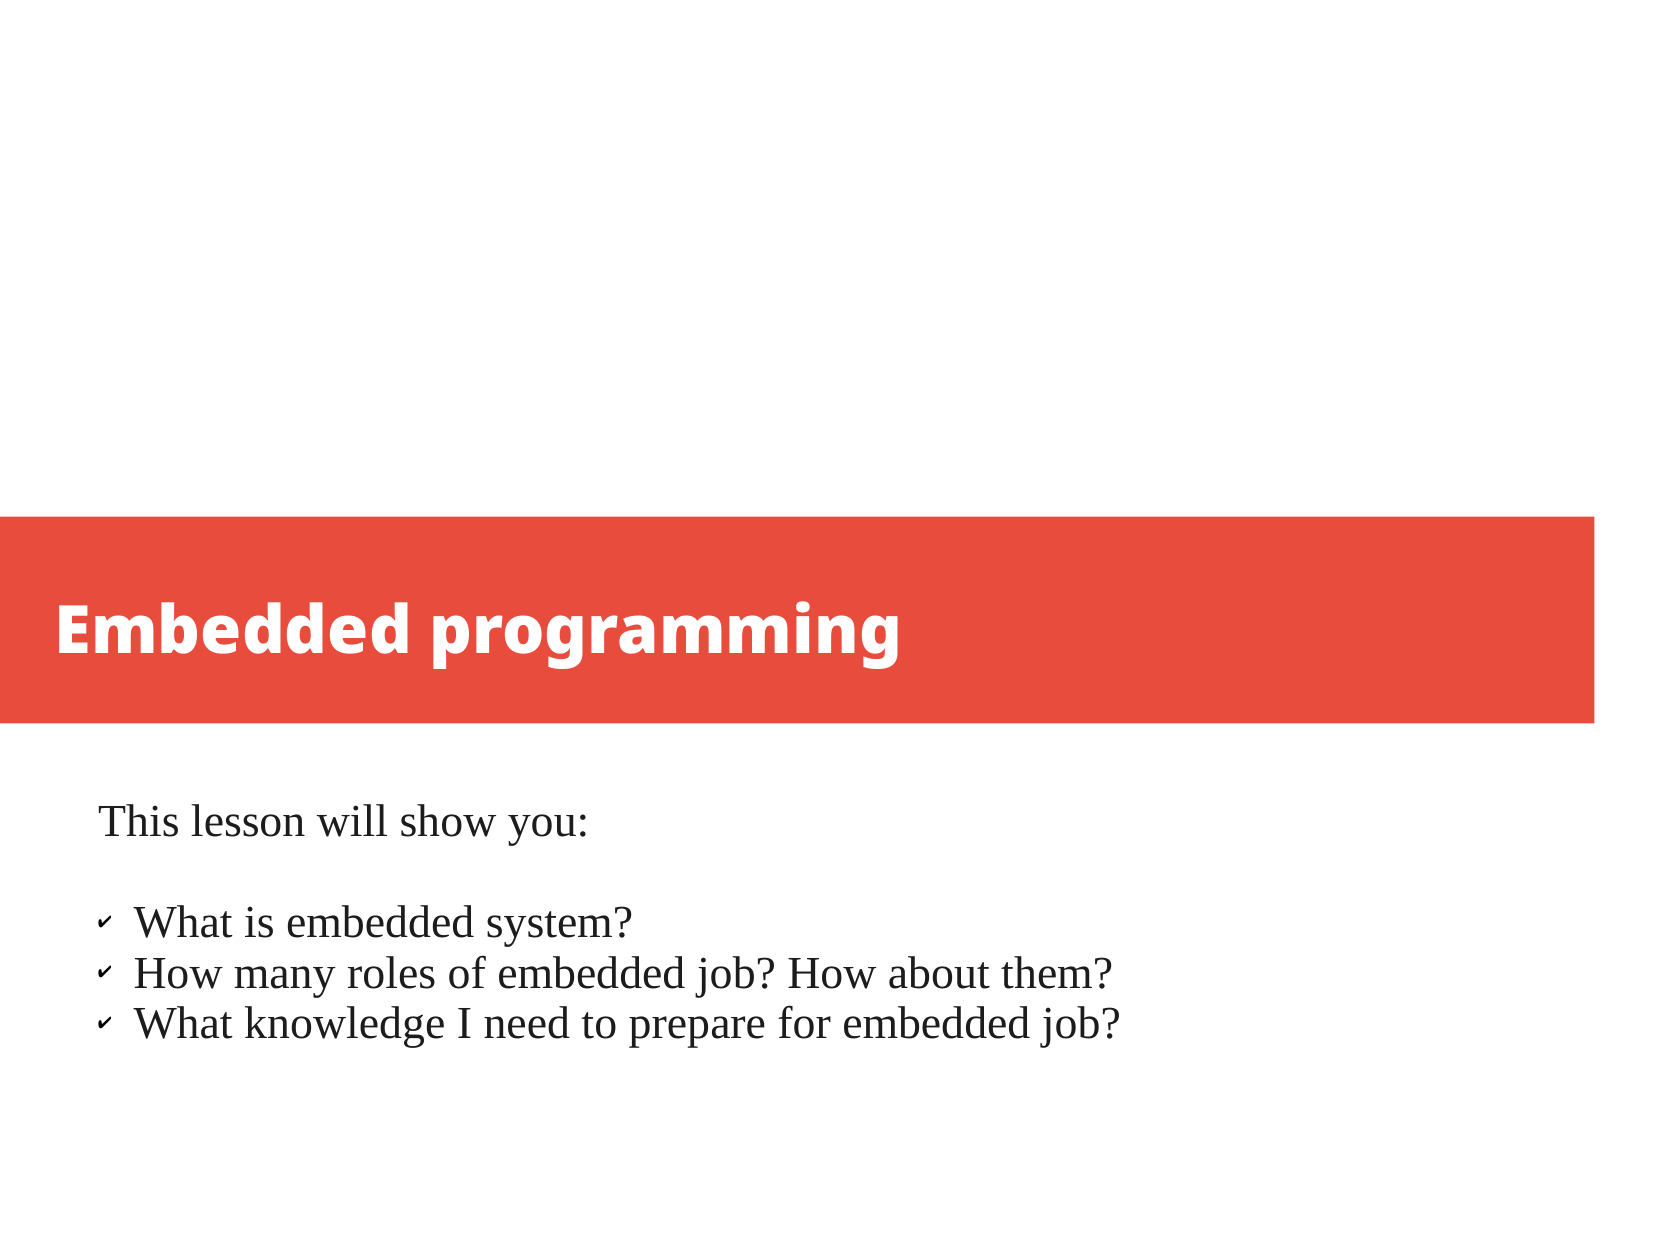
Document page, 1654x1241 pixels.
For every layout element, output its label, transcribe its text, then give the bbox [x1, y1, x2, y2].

title Embedded programming [54, 525, 1591, 673]
subtitle This lesson will show you: What is embedded system? How many roles of embedded job? How about them? What knowledge I need to prepare for embedded job? [98, 795, 1605, 1209]
